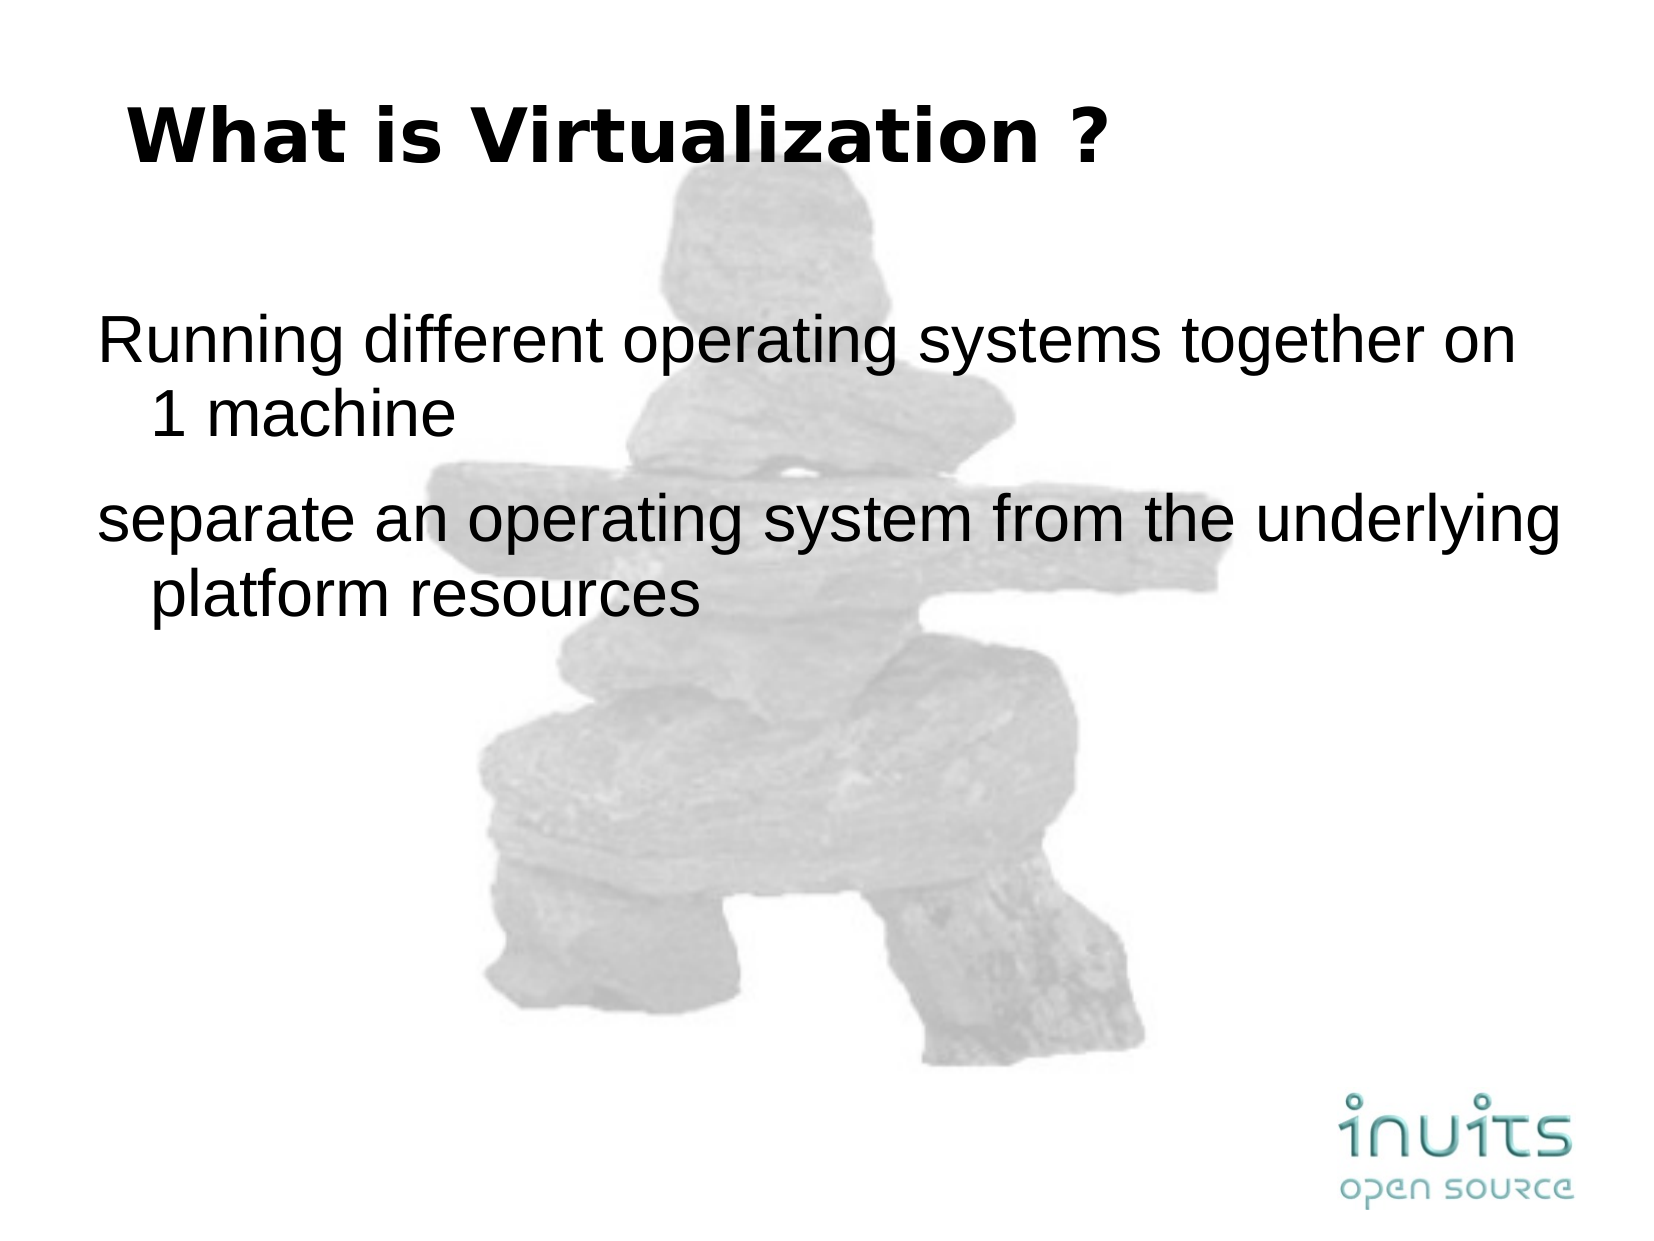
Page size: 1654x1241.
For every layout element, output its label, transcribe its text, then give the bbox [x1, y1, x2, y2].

title What is Virtualization ? [110, 85, 1291, 207]
picture [1337, 1087, 1576, 1210]
picture [337, 112, 1298, 301]
list Running different operating systems together on 1 machine separate an operating system from the underlying platform resources [79, 301, 1568, 1121]
